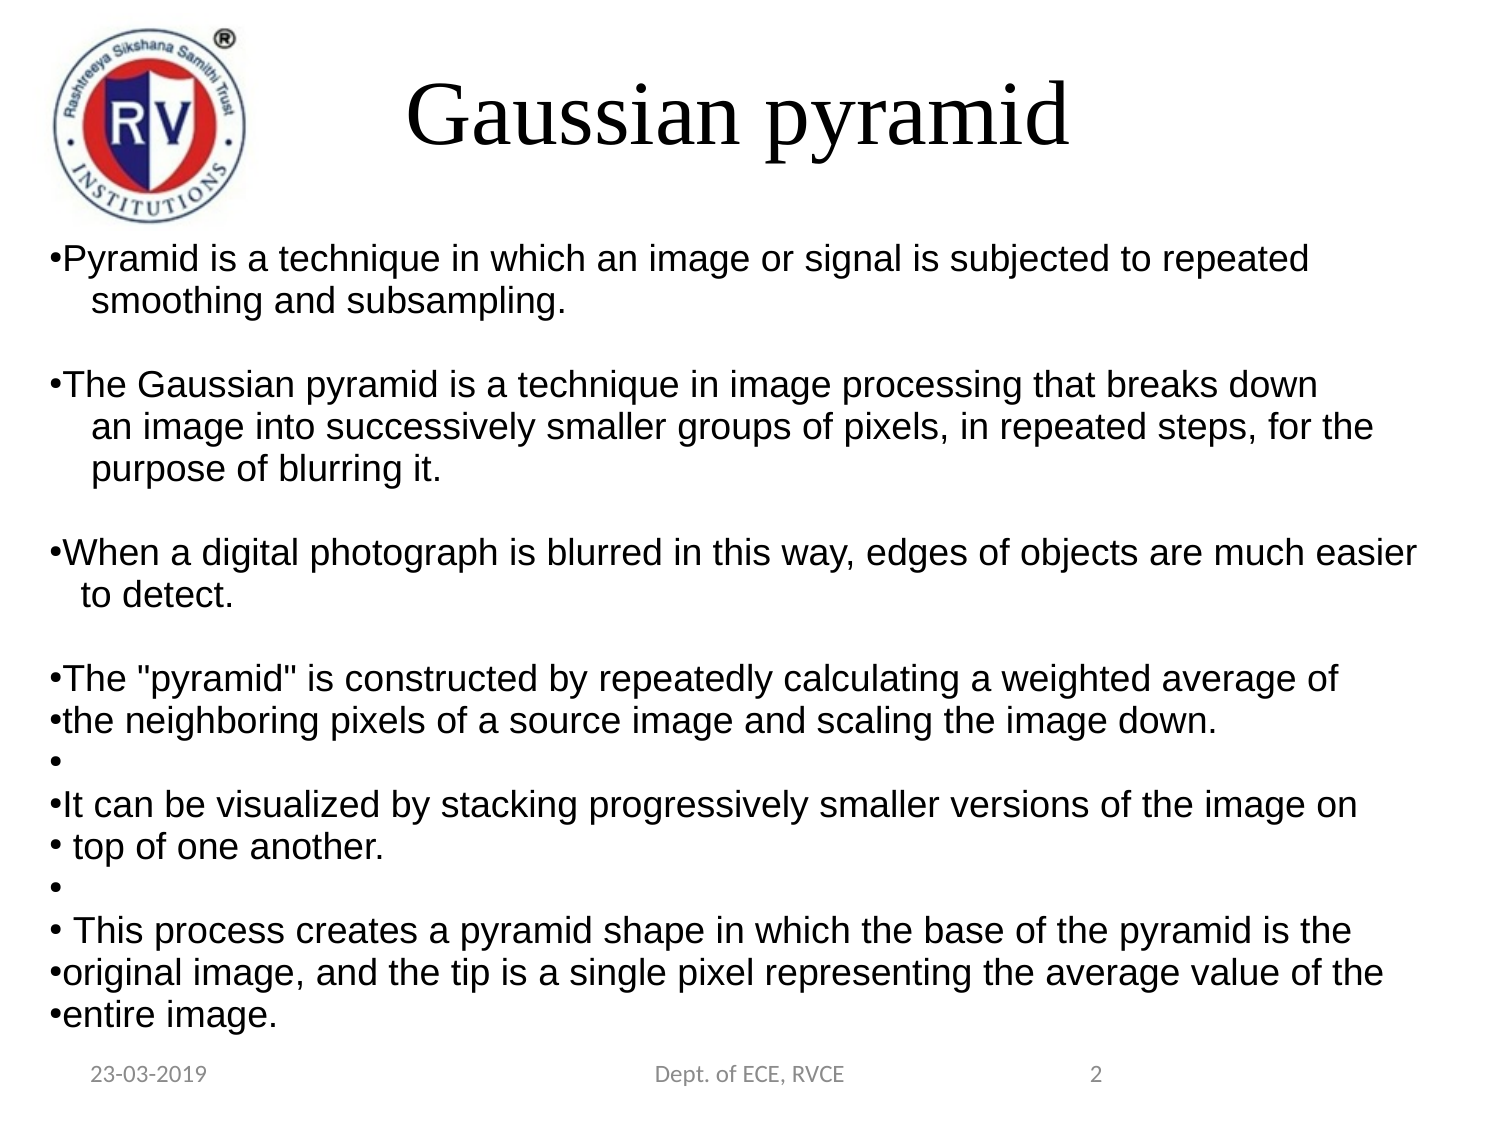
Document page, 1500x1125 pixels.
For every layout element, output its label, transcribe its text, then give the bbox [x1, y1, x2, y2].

text_box [1074, 1043, 1425, 1103]
title Gaussian pyramid [75, 45, 1425, 230]
text_box Dept. of ECE, RVCE [512, 1043, 988, 1103]
text_box Pyramid is a technique in which an image or signal is subjected to repeated smoothing and subsampling. The Gaussian pyramid is a technique in image processing that breaks down an image into successively smaller groups of pixels, in repeated steps, for the purpose of blurring it. When a digital photograph is blurred in this way, edges of objects are much easier to detect. The "pyramid" is constructed by repeatedly calculating a weighted average of the neighboring pixels of a source image and scaling the image down. It can be visualized by stacking progressively smaller versions of the image on top of one another. This process creates a pyramid shape in which the base of the pyramid is the original image, and the tip is a single pixel representing the average value of the entire image. [34, 230, 1466, 1043]
text_box 23-03-2019 [75, 1043, 425, 1103]
